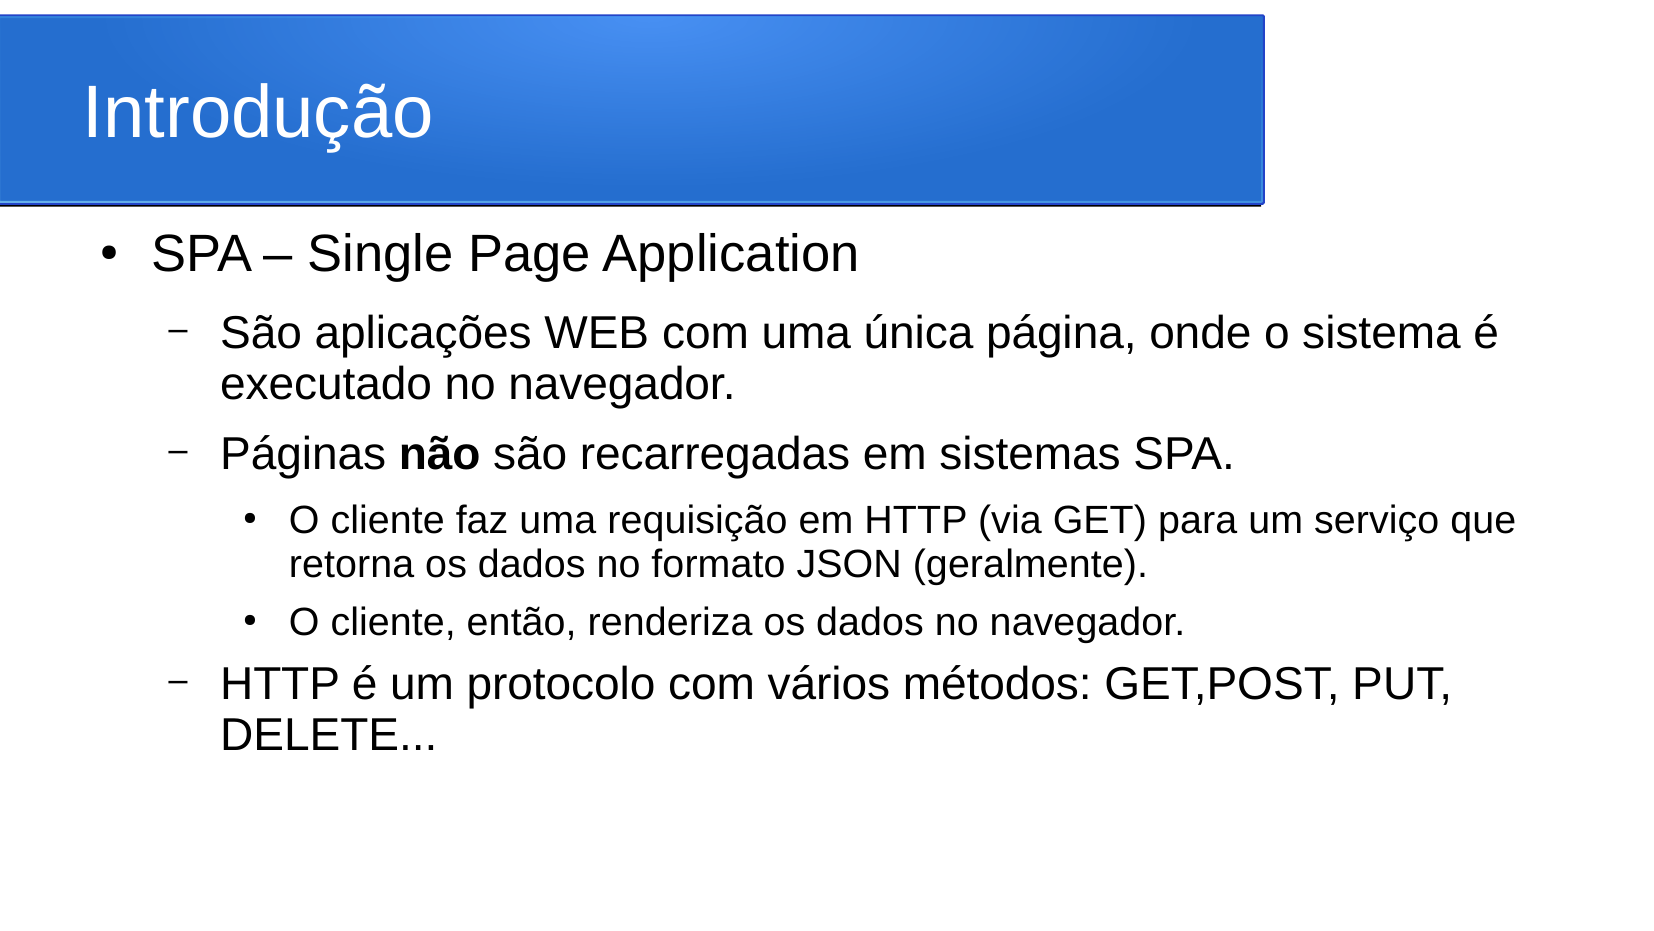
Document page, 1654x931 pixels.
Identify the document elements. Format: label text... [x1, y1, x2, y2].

list SPA – Single Page Application São aplicações WEB com uma única página, onde o sistema é executado no navegador. Páginas não são recarregadas em sistemas SPA. O cliente faz uma requisição em HTTP (via GET) para um serviço que retorna os dados no formato JSON (geralmente). O cliente, então, renderiza os dados no navegador. HTTP é um protocolo com vários métodos: GET,POST, PUT, DELETE... [82, 224, 1571, 764]
title Introdução [82, 35, 1235, 189]
